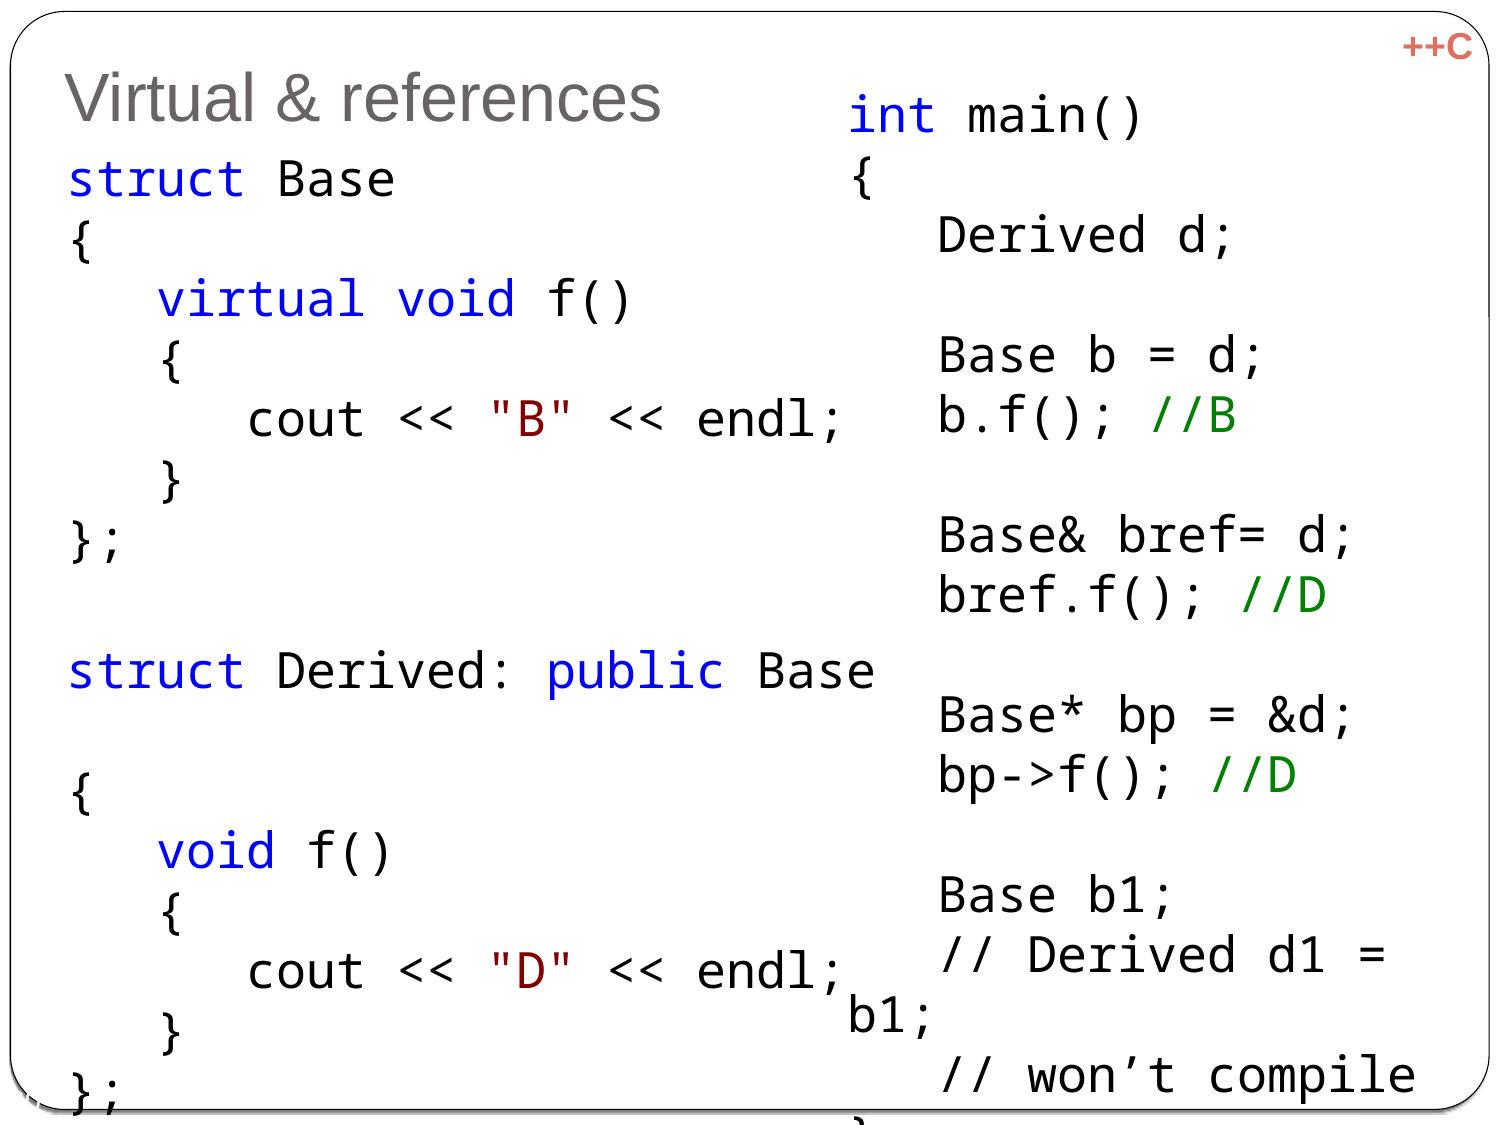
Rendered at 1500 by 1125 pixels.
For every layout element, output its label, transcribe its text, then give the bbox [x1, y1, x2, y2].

list struct Base { virtual void f() { cout << "B" << endl; } }; struct Derived: public Base { void f() { cout << "D" << endl; } }; [51, 138, 832, 1067]
title Virtual & references [50, 45, 1450, 150]
slide_number 22 [0, 1074, 50, 1125]
text_box int main() { Derived d; Base b = d; b.f(); //B Base& bref= d; bref.f(); //D Base* bp = &d; bp->f(); //D Base b1; // Derived d1 = b1; // won’t compile } [832, 74, 1471, 1125]
